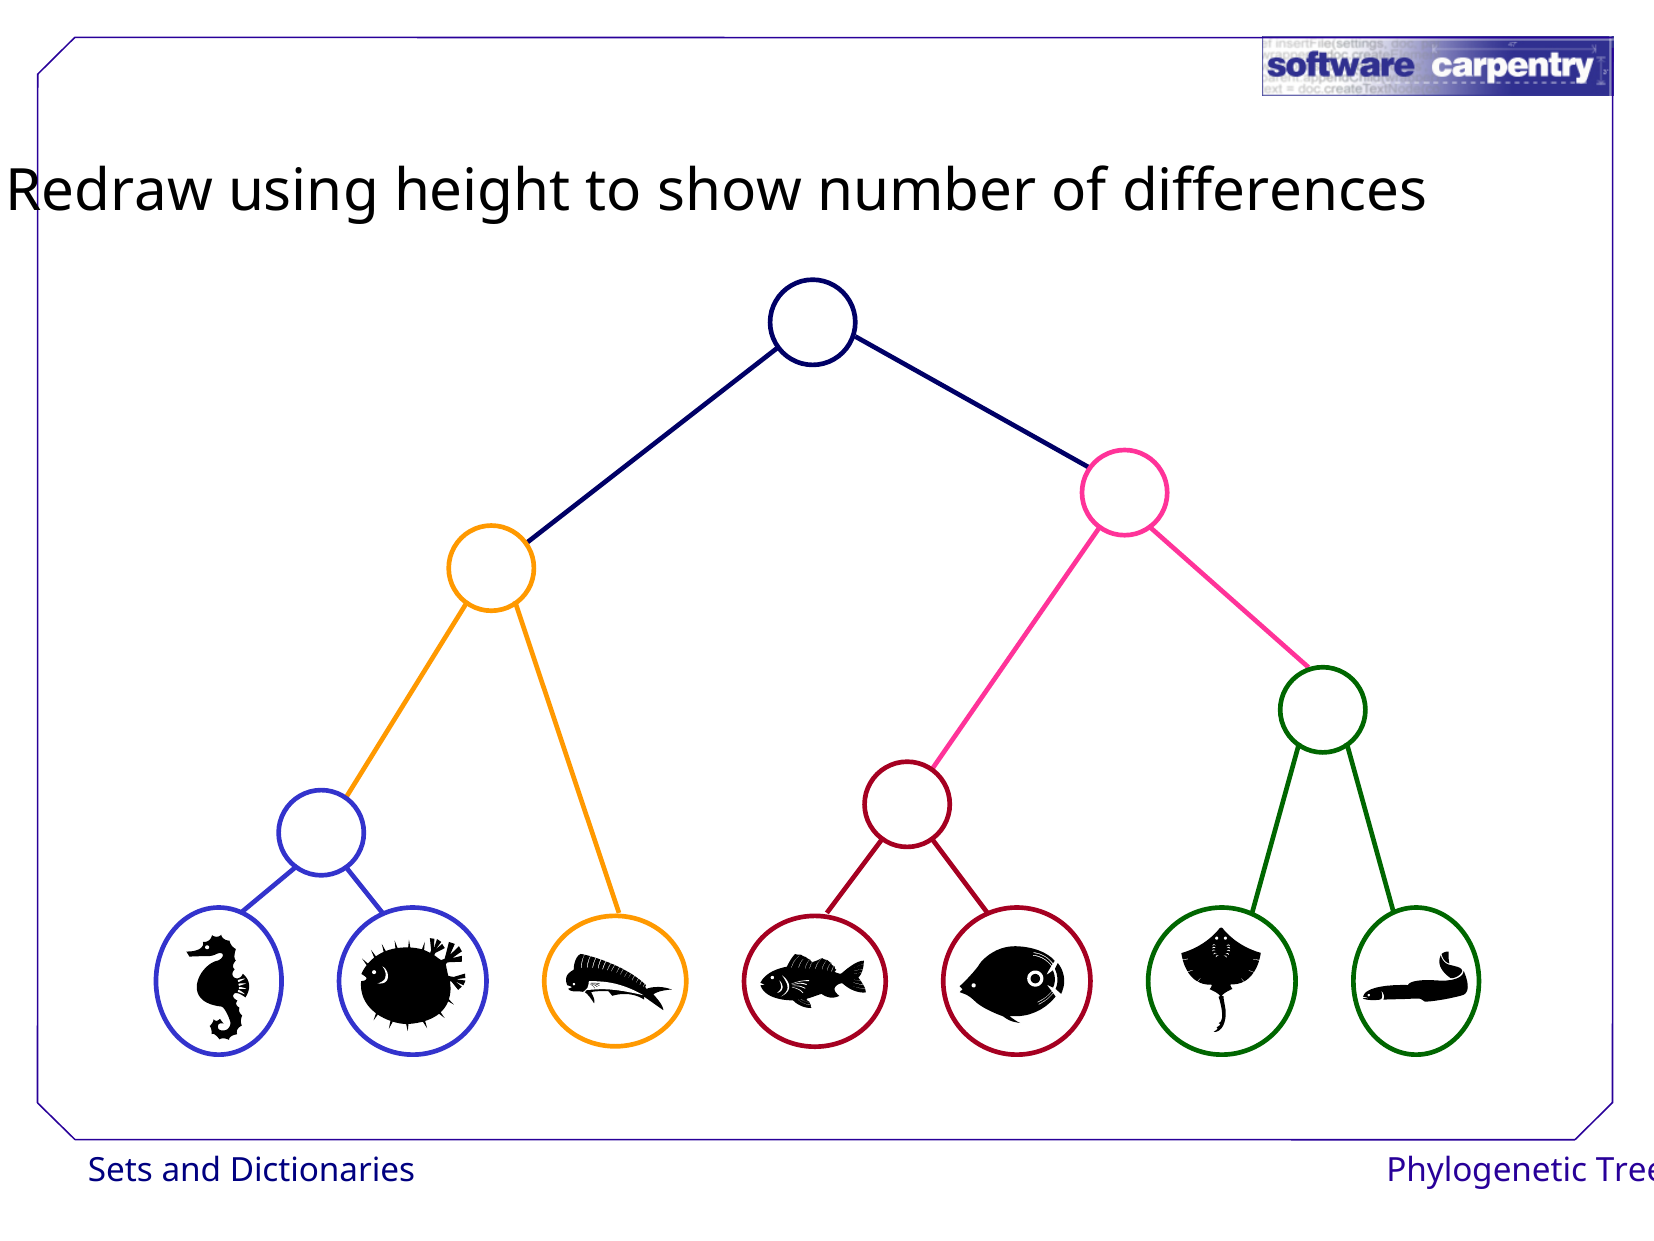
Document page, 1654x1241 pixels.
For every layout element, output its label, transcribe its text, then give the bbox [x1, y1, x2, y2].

picture [359, 938, 466, 1032]
picture [1262, 36, 1614, 96]
text_box Redraw using height to show number of differences [0, 109, 1593, 231]
picture [186, 934, 252, 1040]
picture [959, 945, 1065, 1024]
picture [1362, 950, 1469, 1003]
picture [760, 954, 866, 1009]
picture [1181, 927, 1261, 1033]
picture [565, 953, 672, 1011]
